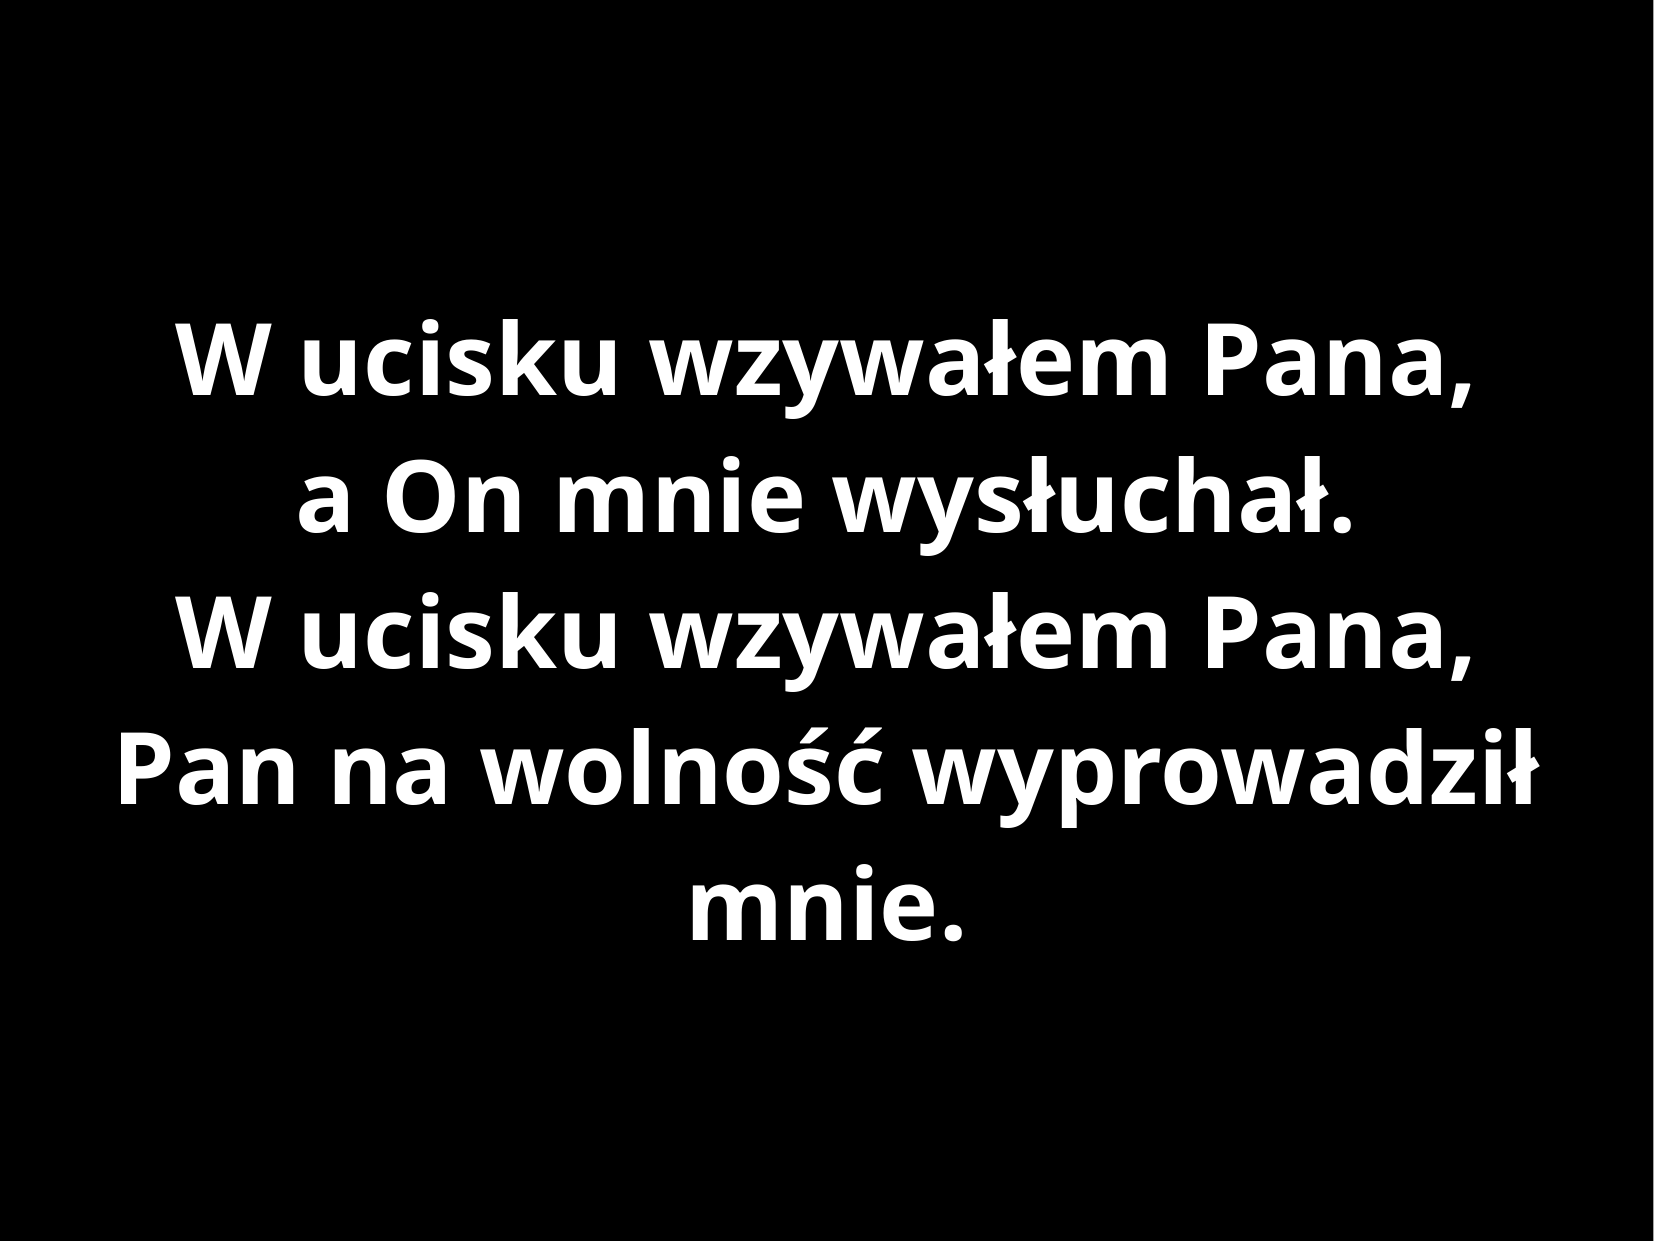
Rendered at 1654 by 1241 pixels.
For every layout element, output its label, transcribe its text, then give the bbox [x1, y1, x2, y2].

title W ucisku wzywałem Pana, a On mnie wysłuchał. W ucisku wzywałem Pana, Pan na wolność wyprowadził mnie. [0, 0, 1654, 1241]
